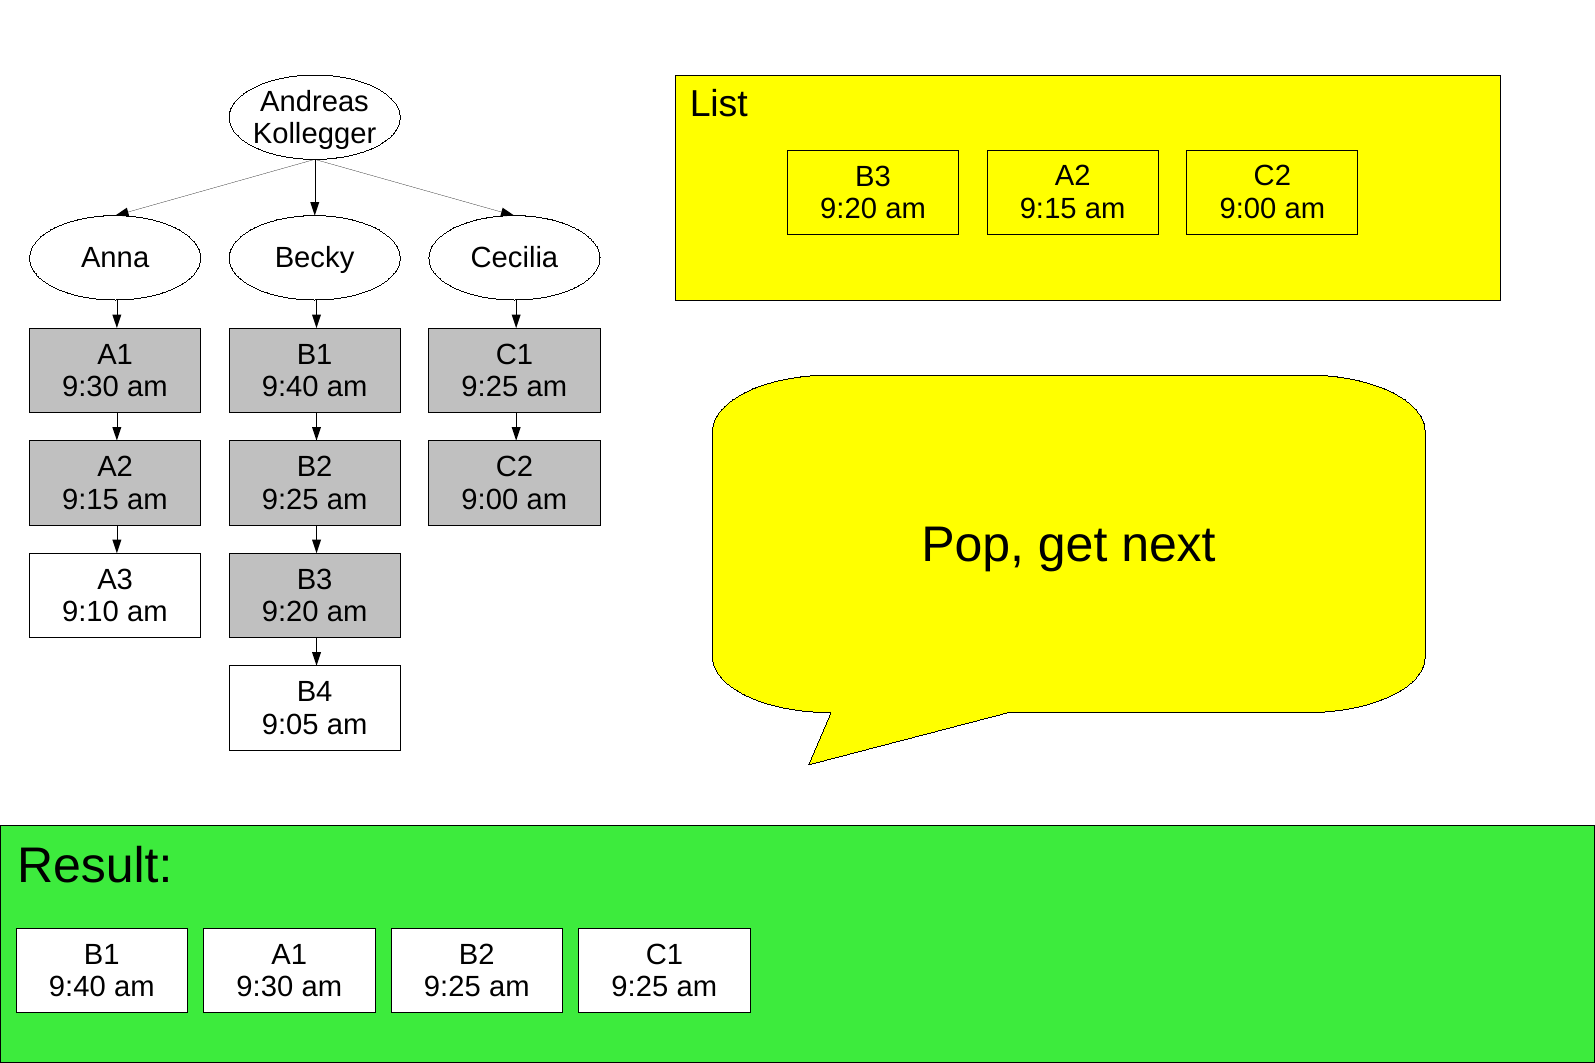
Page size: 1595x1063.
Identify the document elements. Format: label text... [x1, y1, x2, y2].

text_box B2 9:25 am [391, 928, 563, 1013]
text_box A2 9:15 am [29, 440, 201, 526]
text_box [0, 825, 1595, 1063]
text_box Anna [29, 215, 201, 301]
text_box A3 9:10 am [29, 553, 201, 638]
text_box C2 9:00 am [1186, 150, 1358, 235]
text_box Andreas Kollegger [229, 75, 401, 160]
text_box B2 9:25 am [229, 440, 401, 526]
text_box Pop, get next [712, 375, 1426, 765]
text_box A1 9:30 am [29, 328, 201, 413]
text_box B1 9:40 am [229, 328, 401, 413]
text_box B3 9:20 am [229, 553, 401, 638]
text_box A2 9:15 am [987, 150, 1159, 235]
text_box C1 9:25 am [428, 328, 601, 413]
text_box B3 9:20 am [787, 150, 959, 235]
text_box B1 9:40 am [16, 928, 188, 1013]
text_box Result: [2, 829, 188, 901]
text_box B4 9:05 am [229, 665, 401, 751]
text_box List [675, 75, 763, 132]
text_box A1 9:30 am [203, 928, 376, 1013]
text_box Cecilia [428, 215, 601, 301]
text_box Becky [229, 215, 401, 301]
text_box [675, 75, 1501, 301]
text_box C1 9:25 am [578, 928, 751, 1013]
text_box C2 9:00 am [428, 440, 601, 526]
